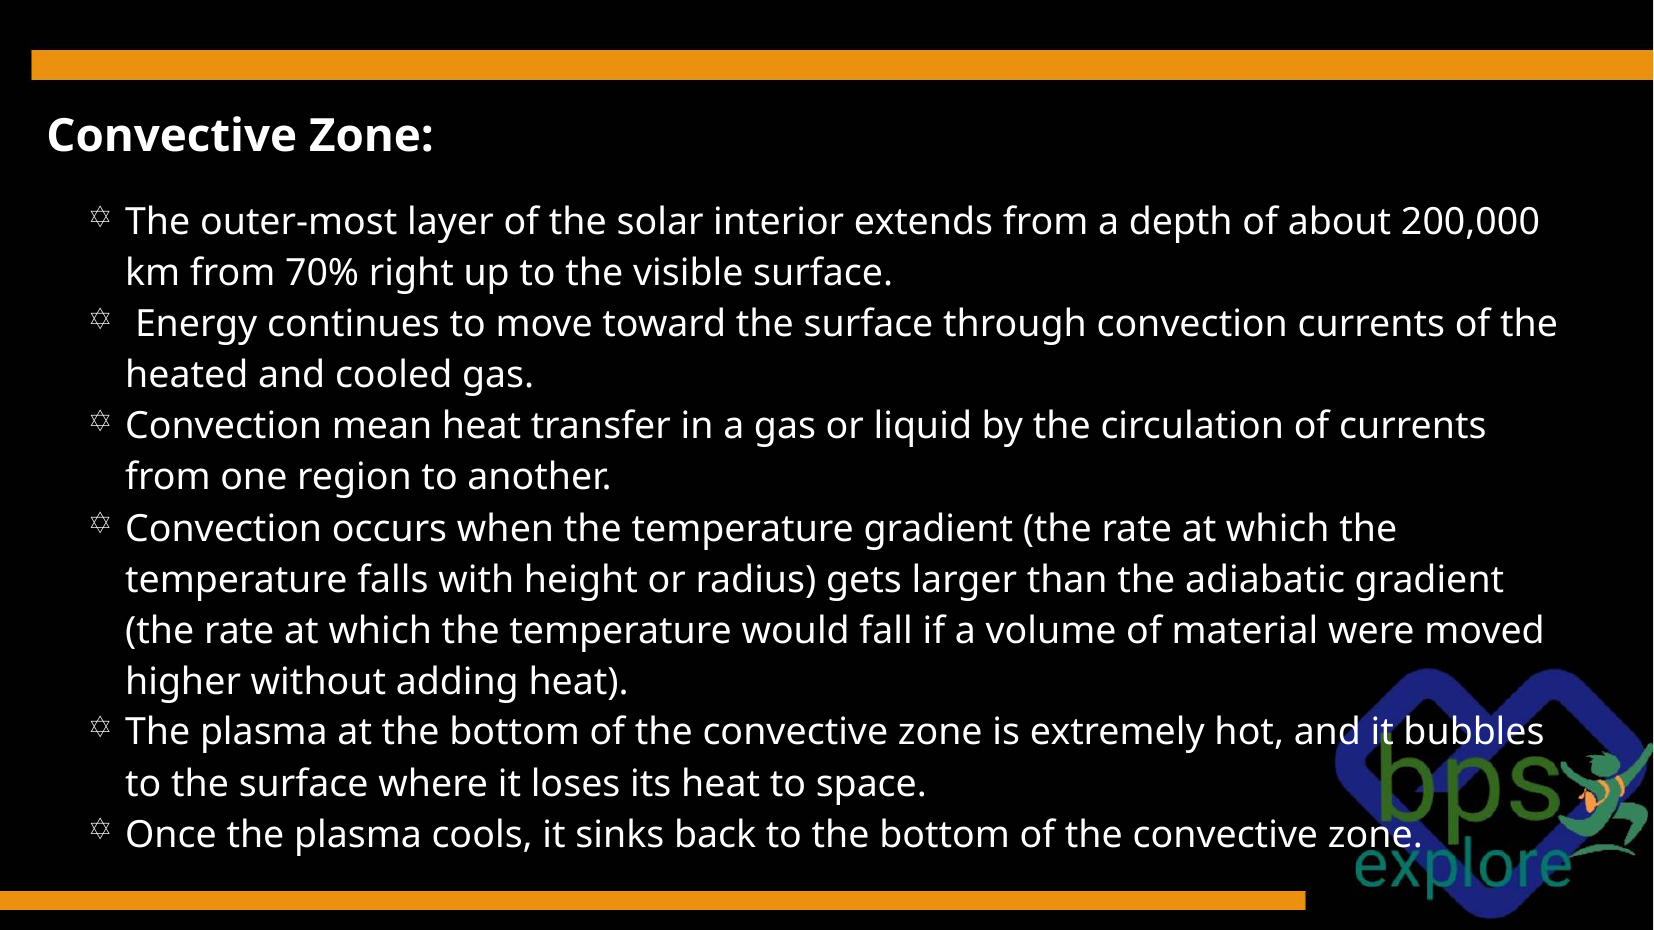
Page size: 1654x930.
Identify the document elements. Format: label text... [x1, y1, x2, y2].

text_box The outer-most layer of the solar interior extends from a depth of about 200,000 km from 70% right up to the visible surface. Energy continues to move toward the surface through convection currents of the heated and cooled gas. Convection mean heat transfer in a gas or liquid by the circulation of currents from one region to another. Convection occurs when the temperature gradient (the rate at which the temperature falls with height or radius) gets larger than the adiabatic gradient (the rate at which the temperature would fall if a volume of material were moved higher without adding heat). The plasma at the bottom of the convective zone is extremely hot, and it bubbles to the surface where it loses its heat to space. Once the plasma cools, it sinks back to the bottom of the convective zone. [75, 187, 1576, 866]
text_box Convective Zone: [31, 94, 520, 208]
picture [0, 0, 1654, 930]
